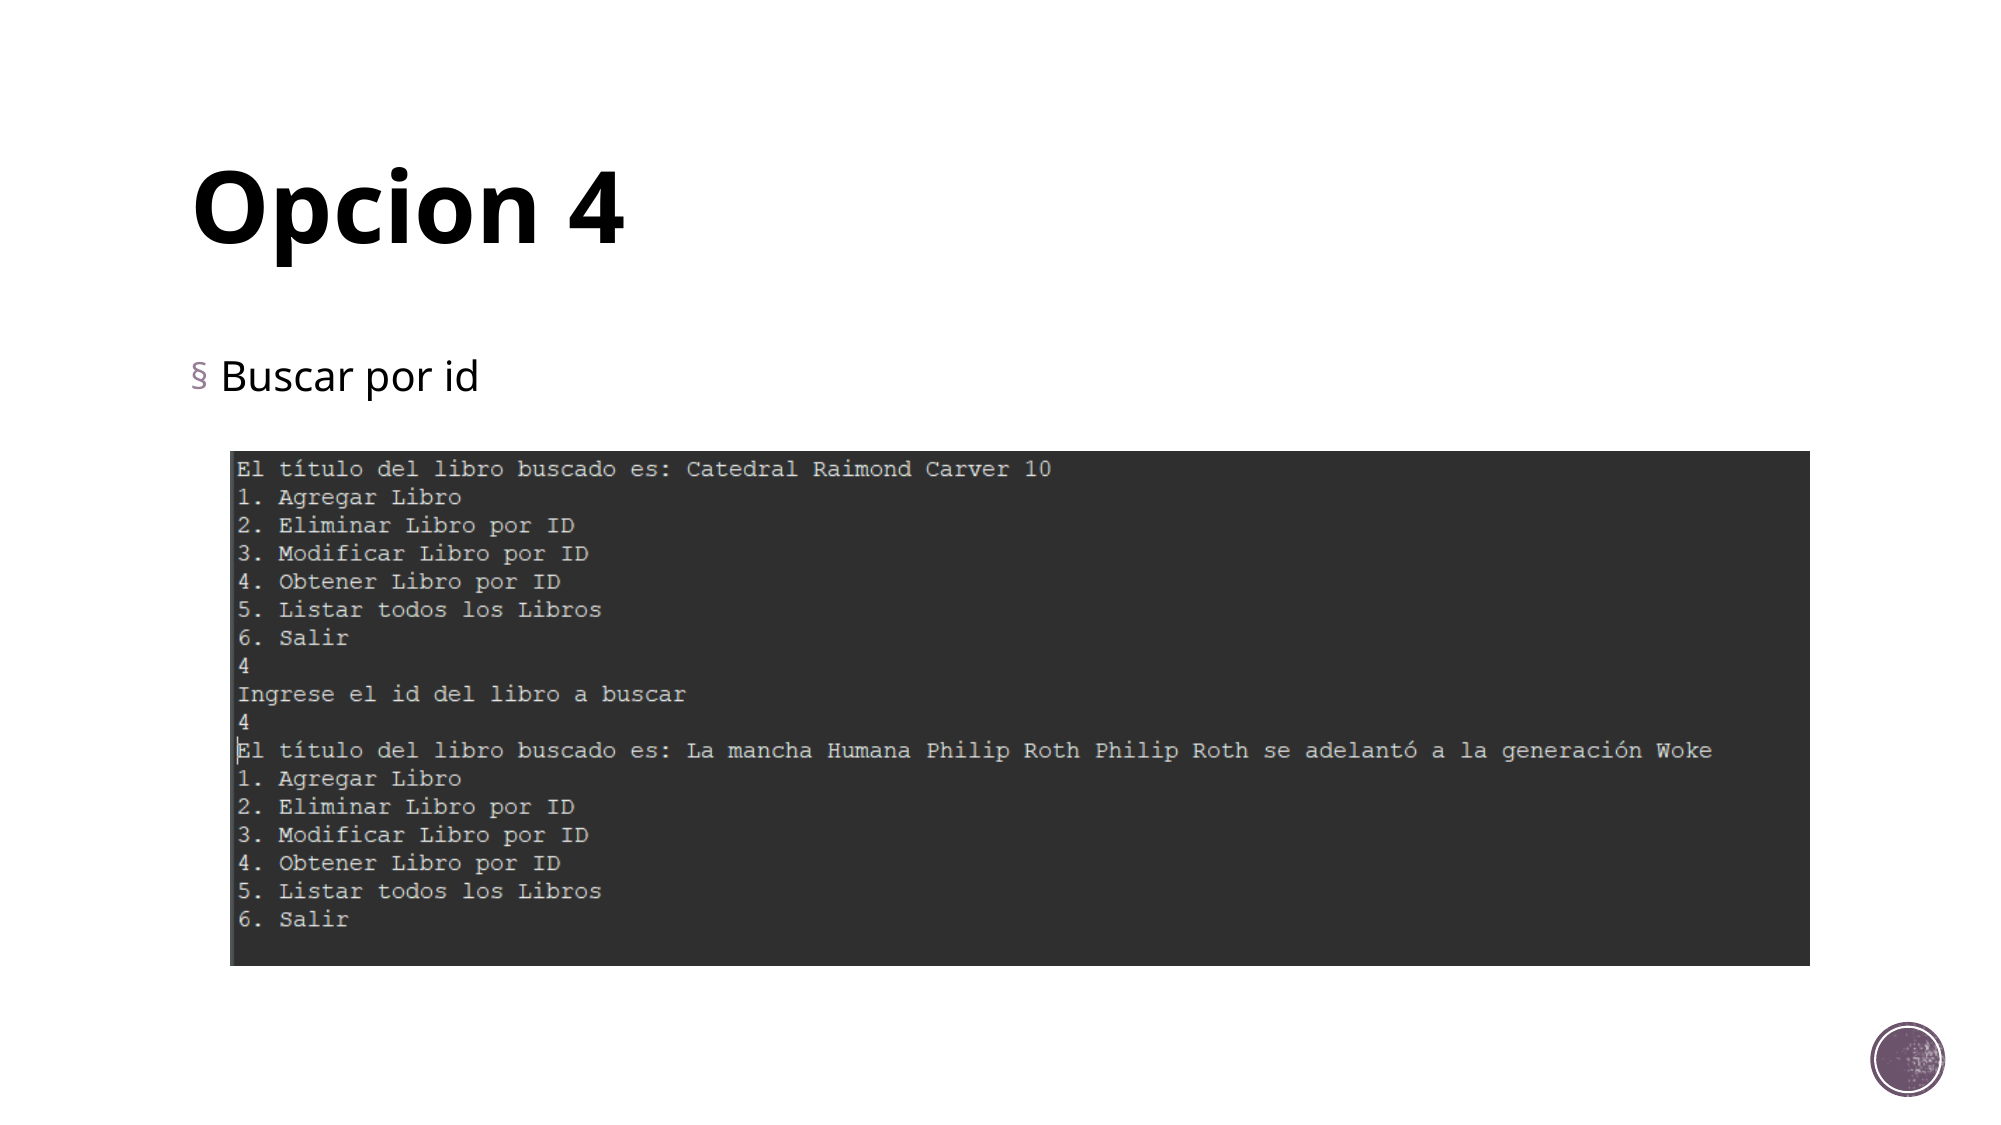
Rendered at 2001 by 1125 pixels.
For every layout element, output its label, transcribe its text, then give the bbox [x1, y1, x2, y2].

picture [230, 451, 1810, 966]
title Opcion 4 [175, 79, 1826, 344]
list Buscar por id [175, 348, 1826, 1013]
